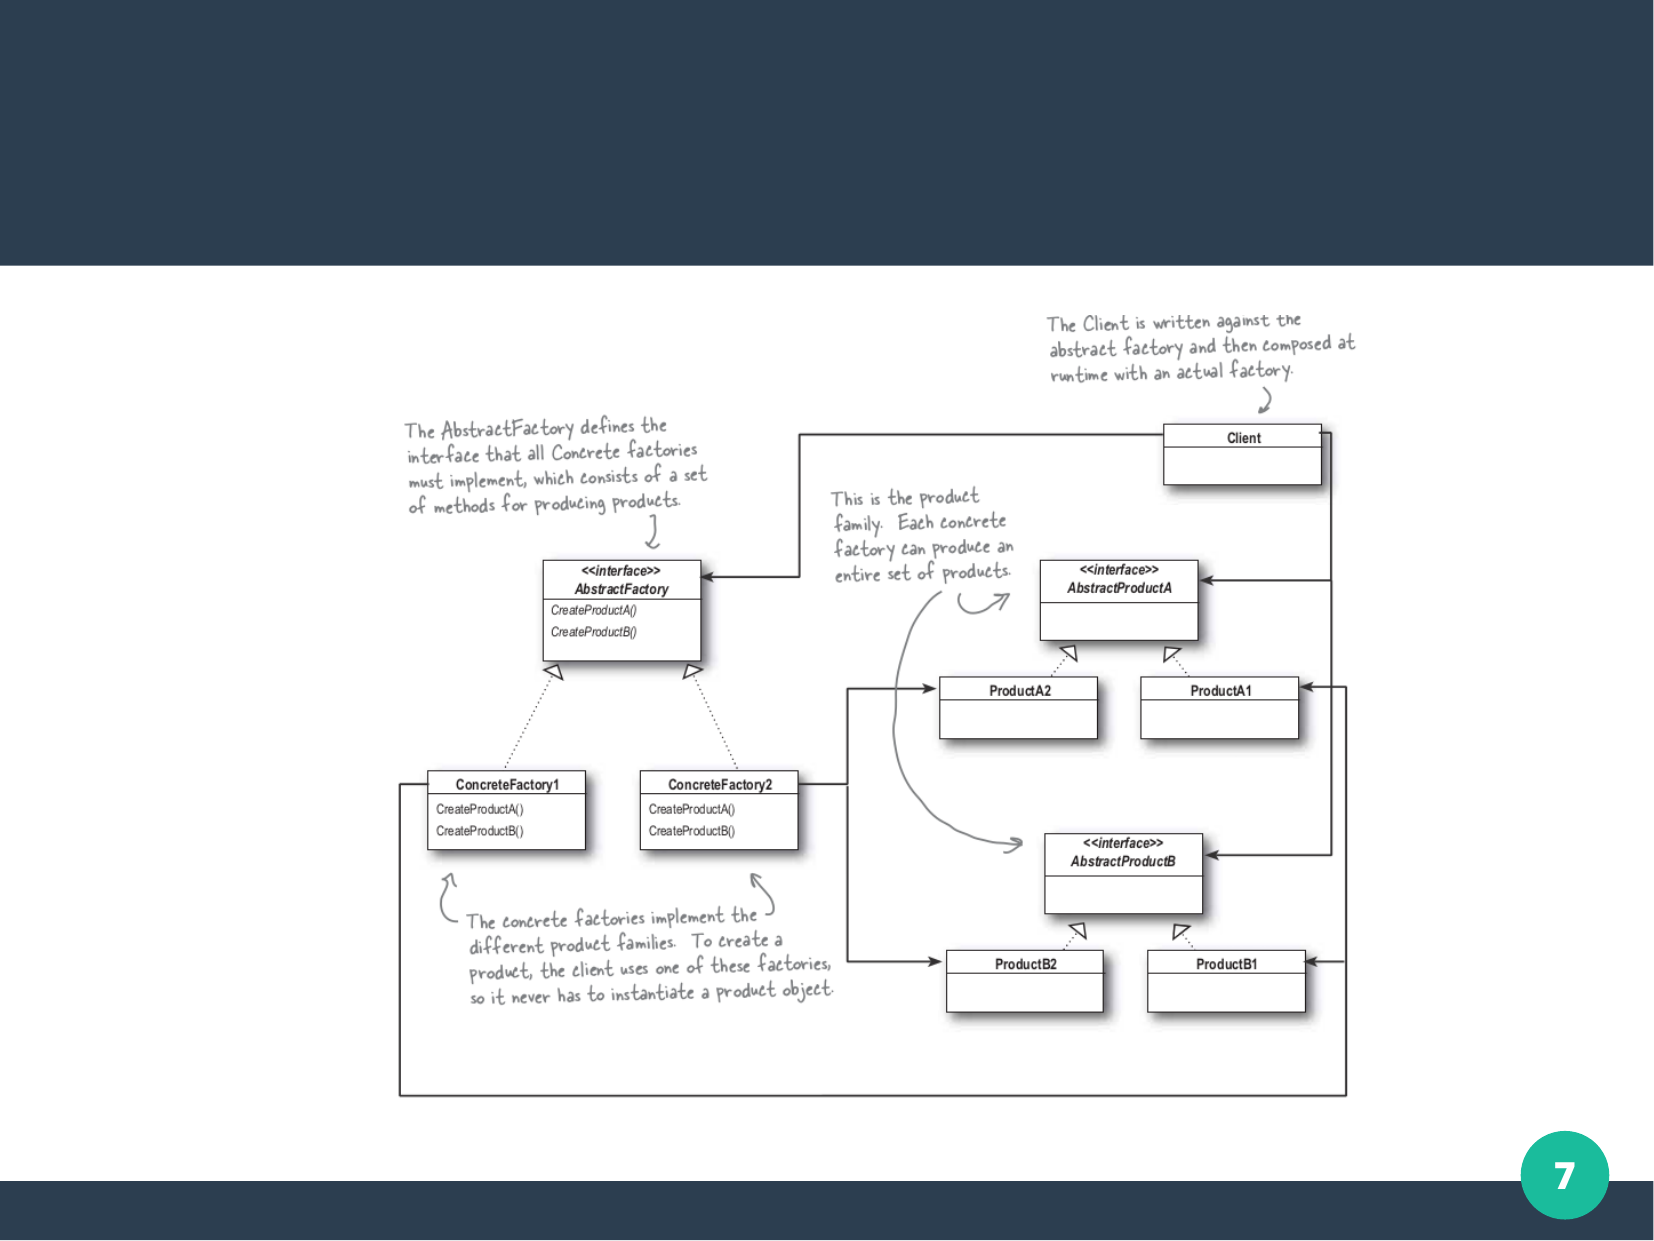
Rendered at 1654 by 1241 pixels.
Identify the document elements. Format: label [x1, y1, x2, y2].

picture [233, 315, 1441, 1118]
